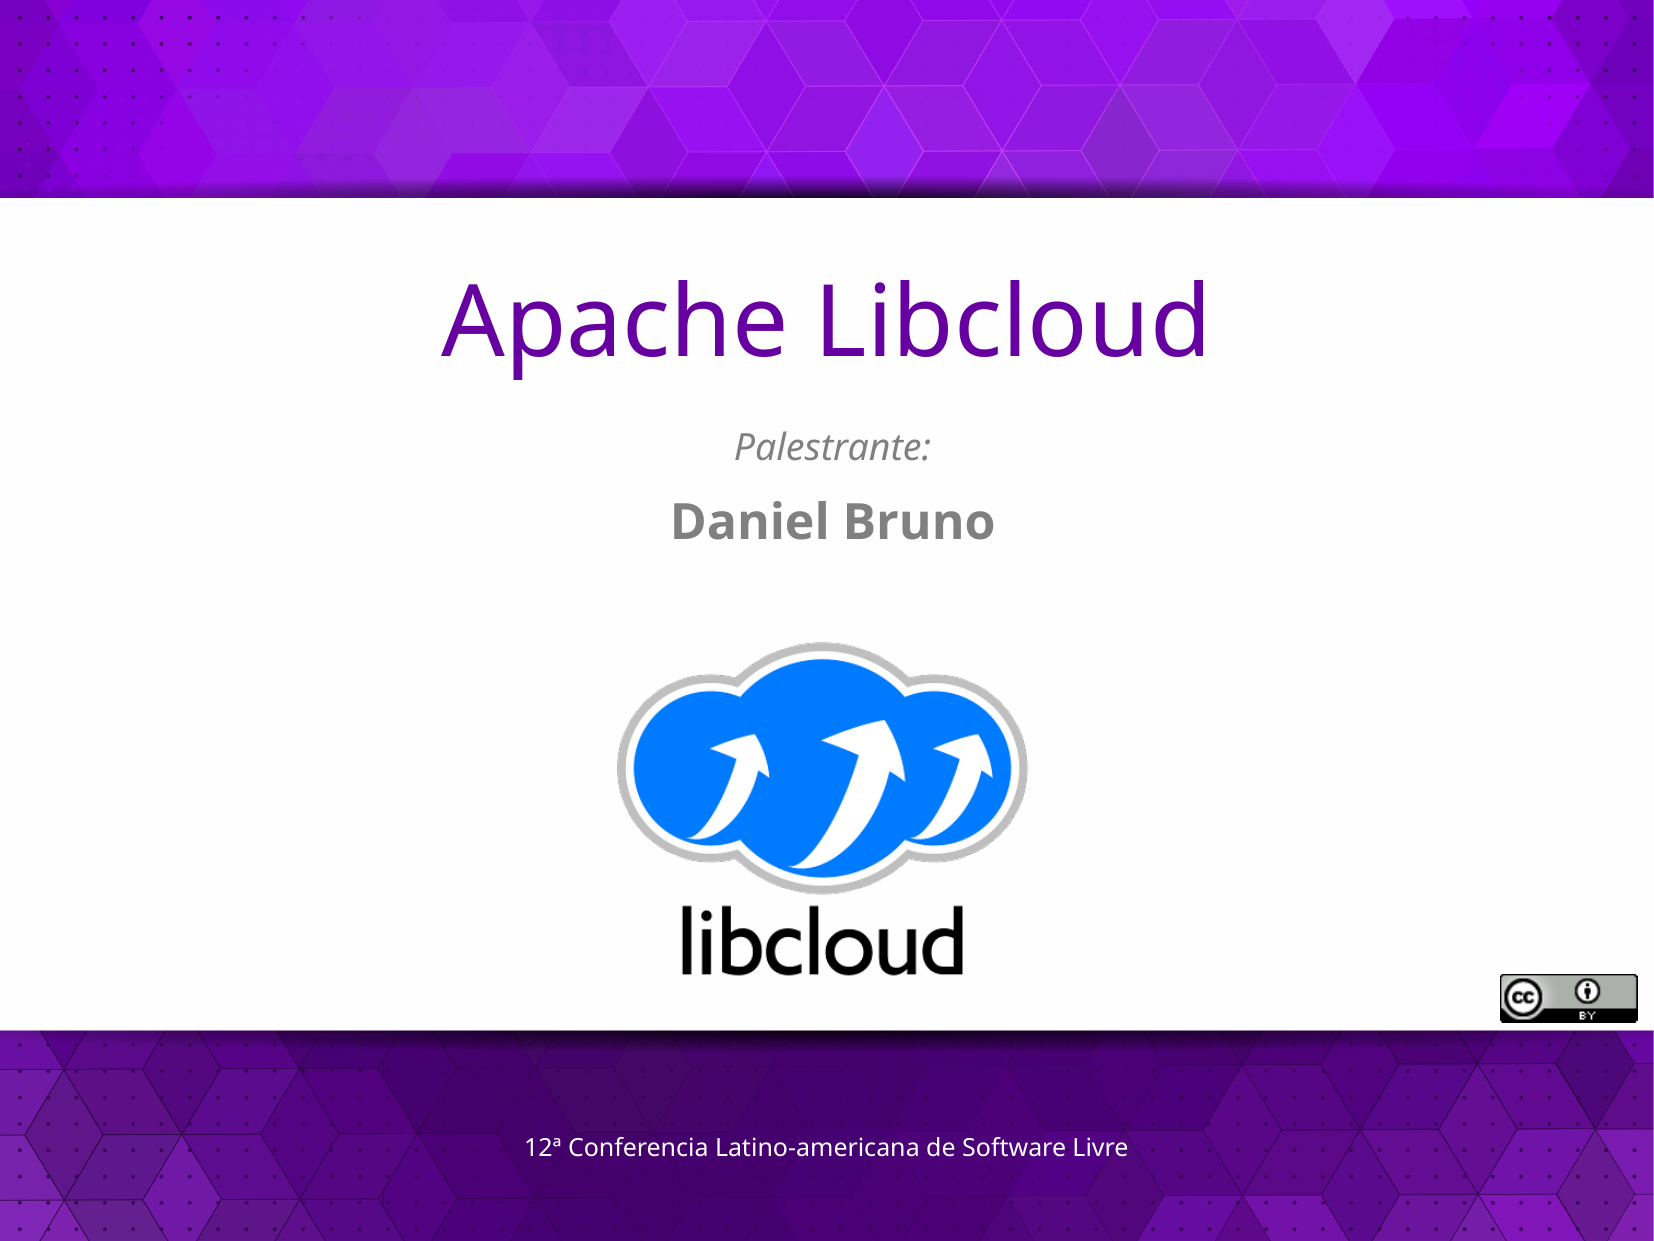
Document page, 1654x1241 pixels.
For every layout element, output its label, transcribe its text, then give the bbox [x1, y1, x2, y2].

text_box Apache Libcloud [94, 242, 1560, 394]
picture [0, 0, 1654, 1241]
text_box Palestrante: [484, 413, 1182, 478]
text_box 12ª Conferencia Latino-americana de Software Livre [277, 1122, 1376, 1180]
text_box Daniel Bruno [484, 478, 1182, 562]
